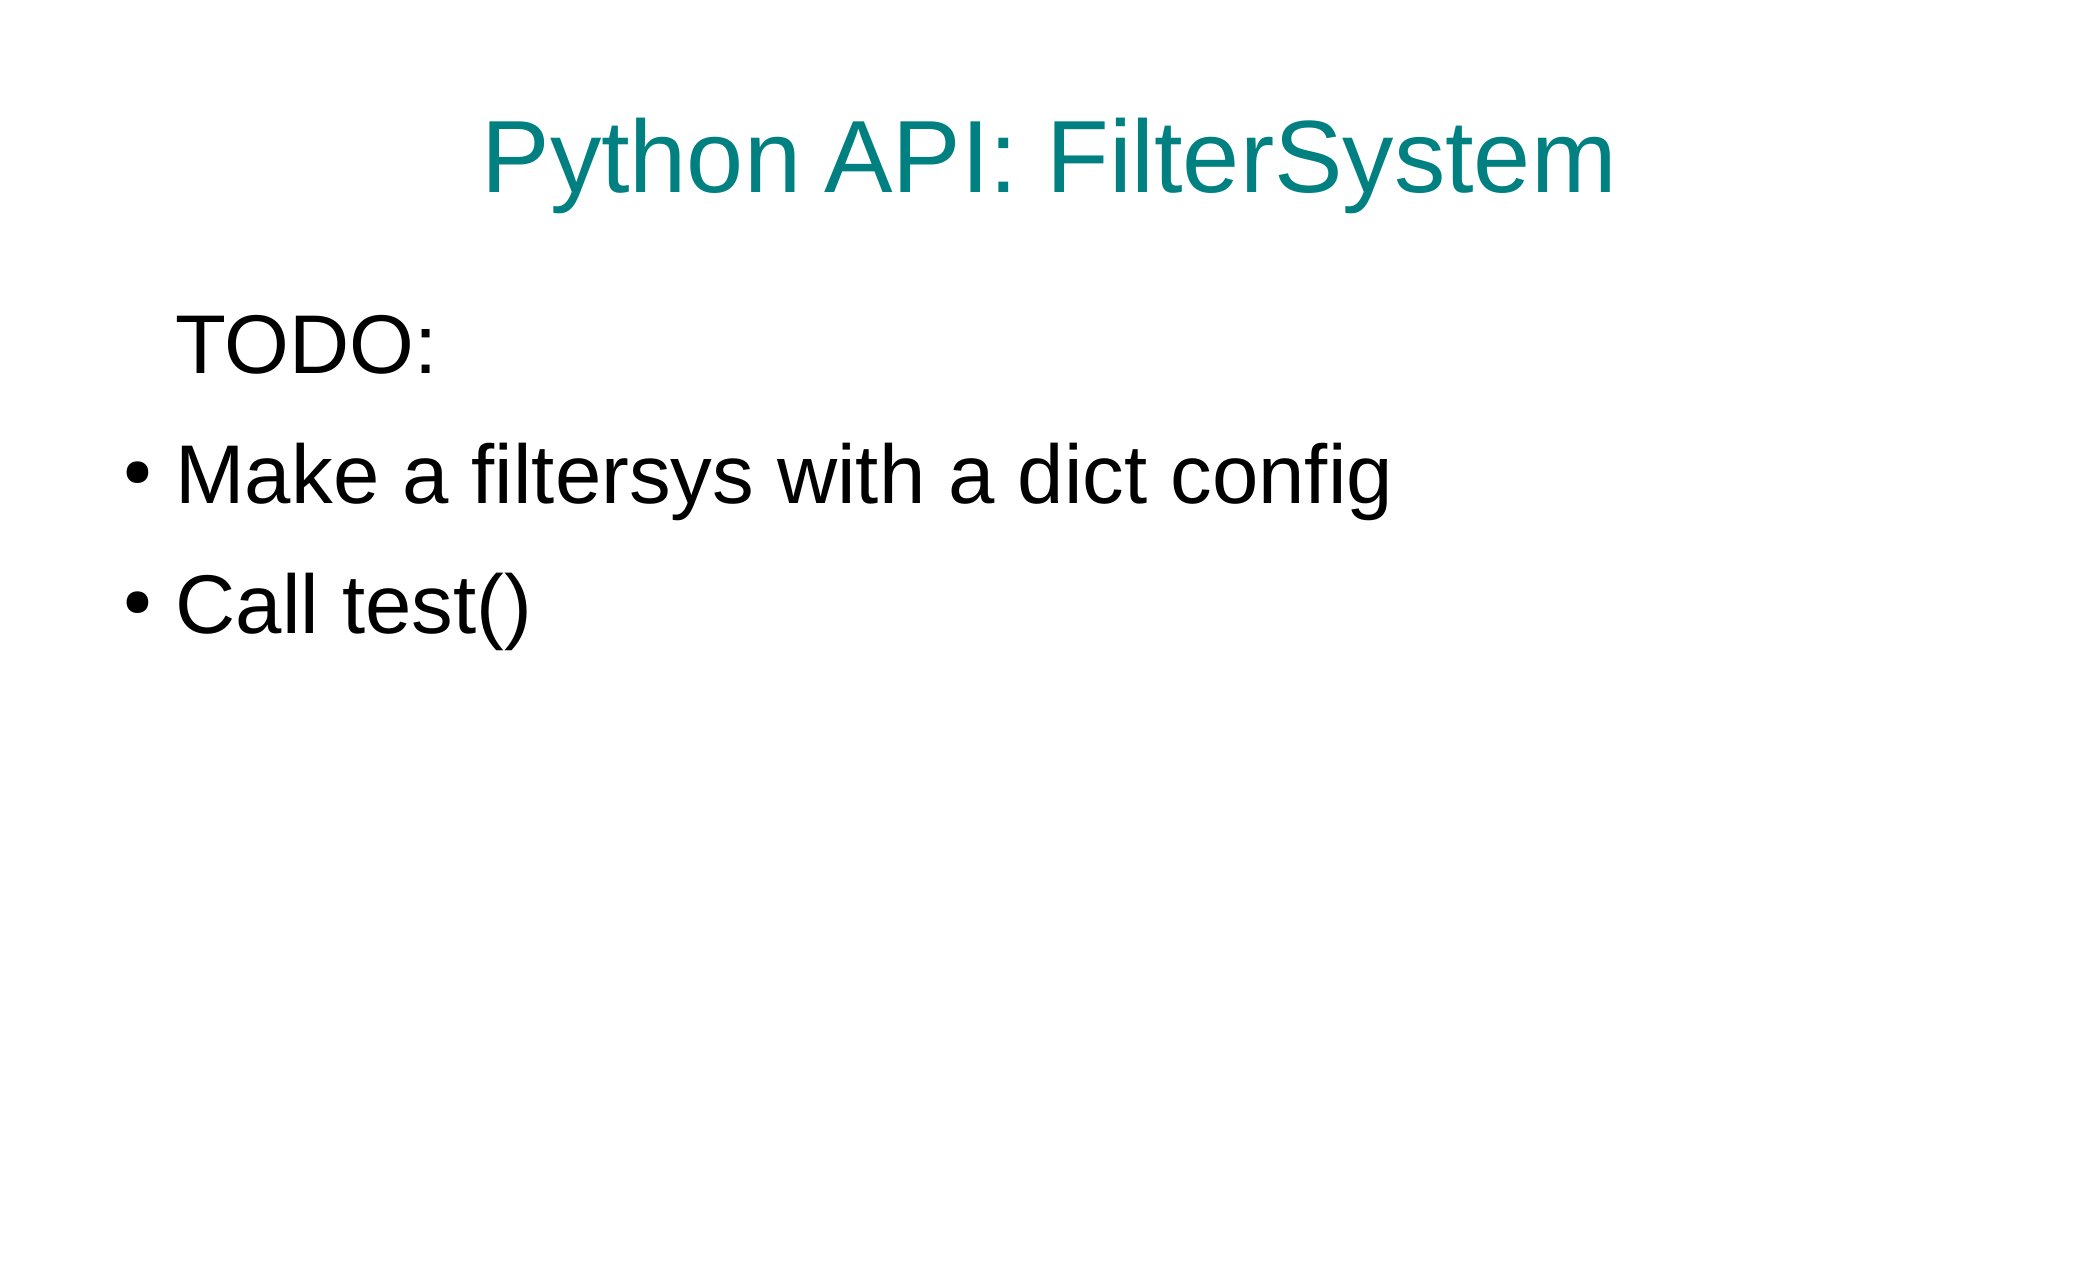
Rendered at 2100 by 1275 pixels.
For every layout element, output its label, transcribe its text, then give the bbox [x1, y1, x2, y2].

list TODO: Make a filtersys with a dict config Call test() [105, 298, 1953, 1038]
title Python API: FilterSystem [105, 50, 1995, 264]
